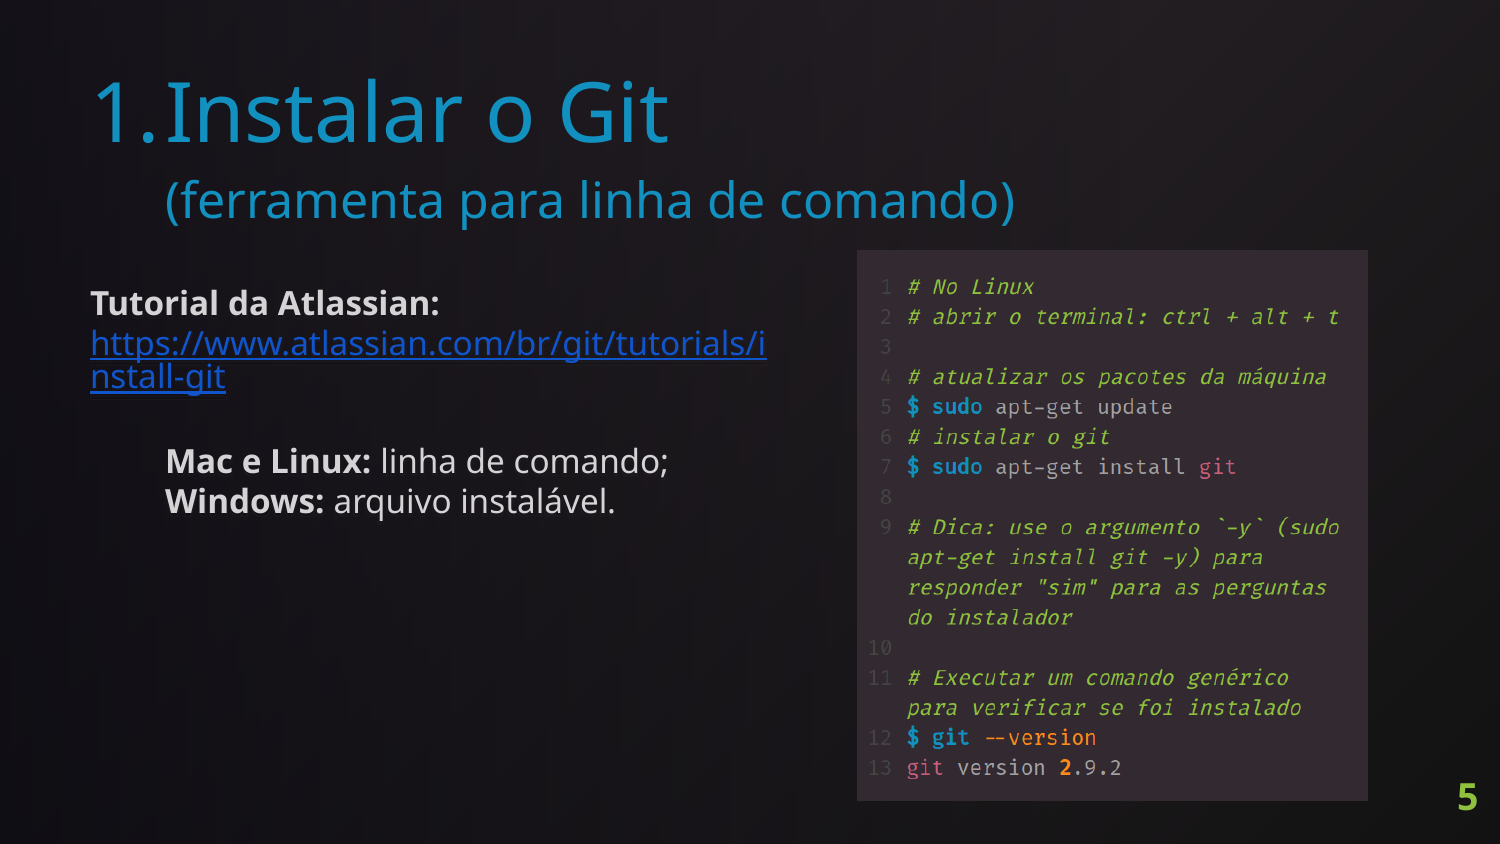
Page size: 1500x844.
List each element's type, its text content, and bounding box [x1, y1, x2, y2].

list Tutorial da Atlassian: https://www.atlassian.com/br/git/tutorials/install-git Mac e Linux: linha de comando; Windows: arquivo instalável. [75, 266, 794, 785]
slide_number <number> [1407, 752, 1494, 844]
picture [857, 250, 1368, 801]
title Instalar o Git (ferramenta para linha de comando) [75, 71, 1140, 244]
